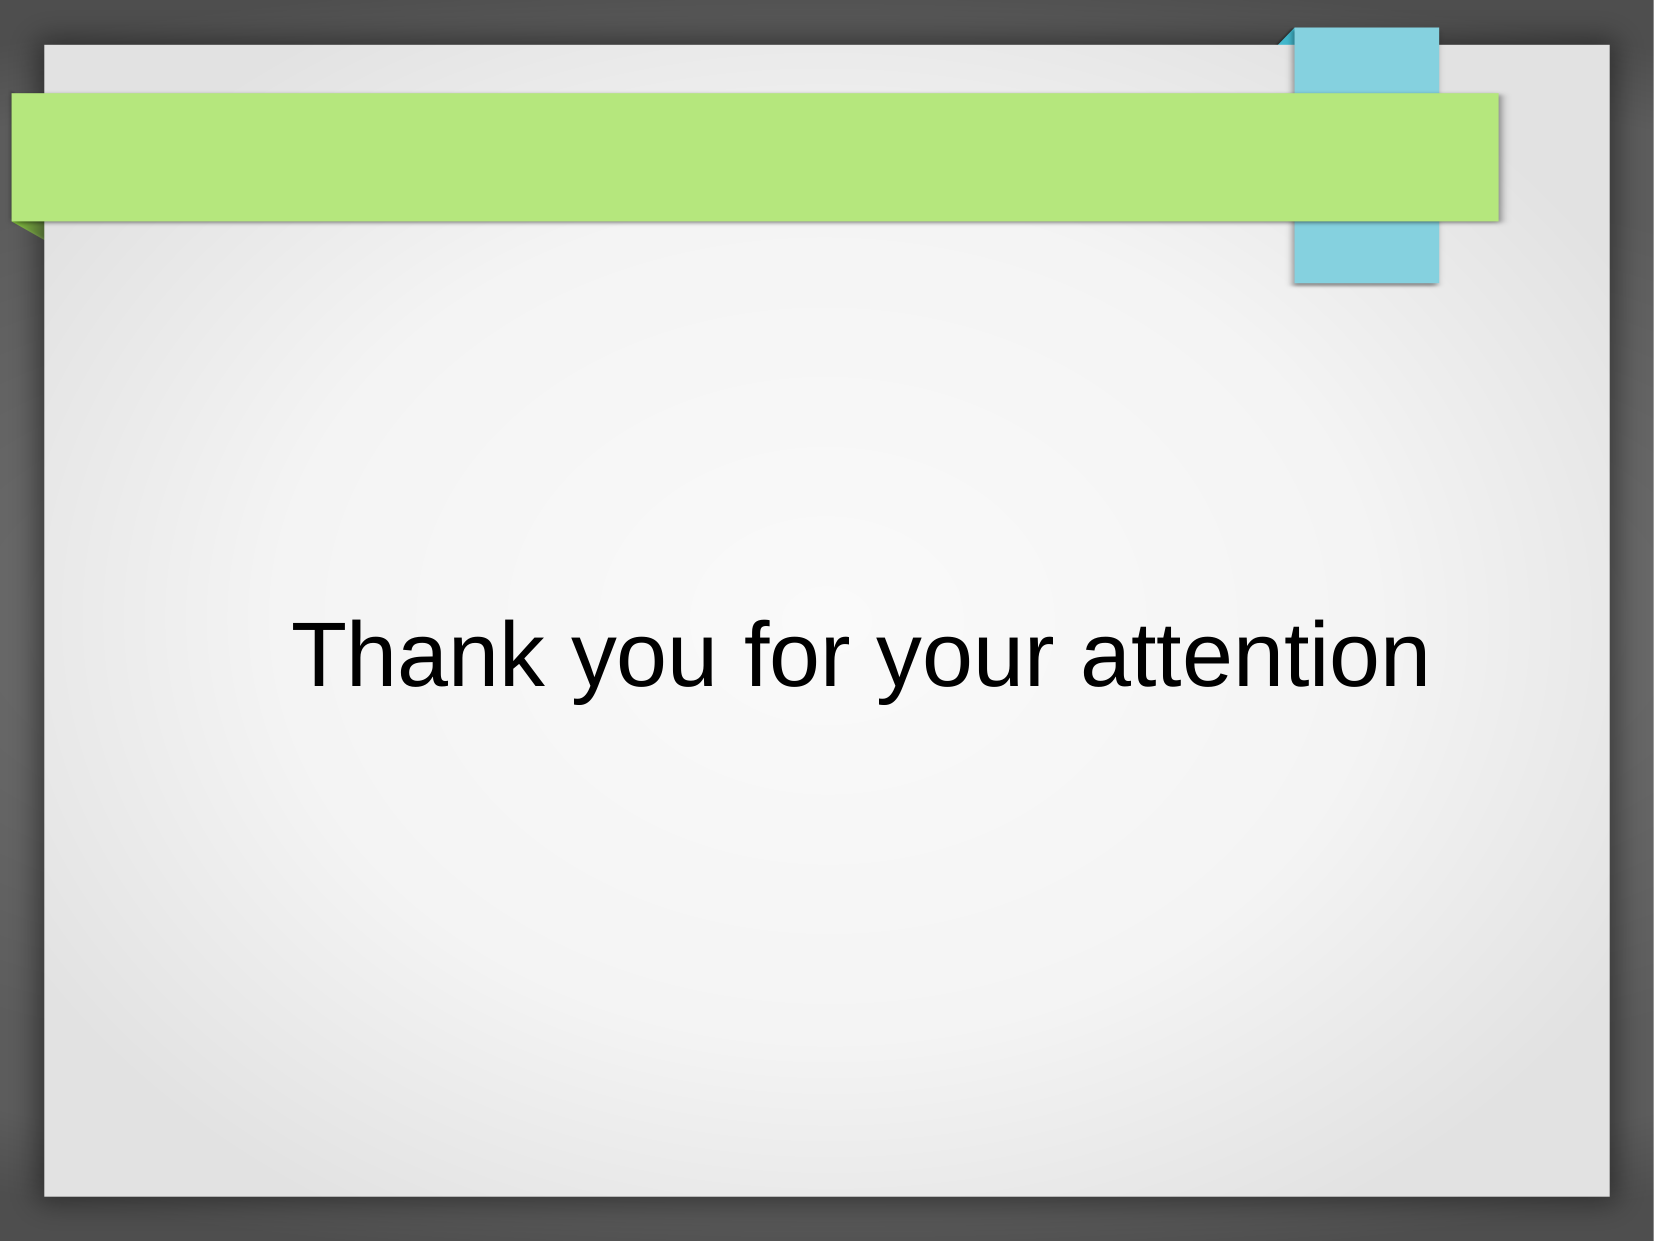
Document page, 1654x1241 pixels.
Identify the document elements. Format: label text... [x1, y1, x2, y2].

list Thank you for your attention [82, 295, 1571, 1015]
picture [0, 0, 1654, 1241]
